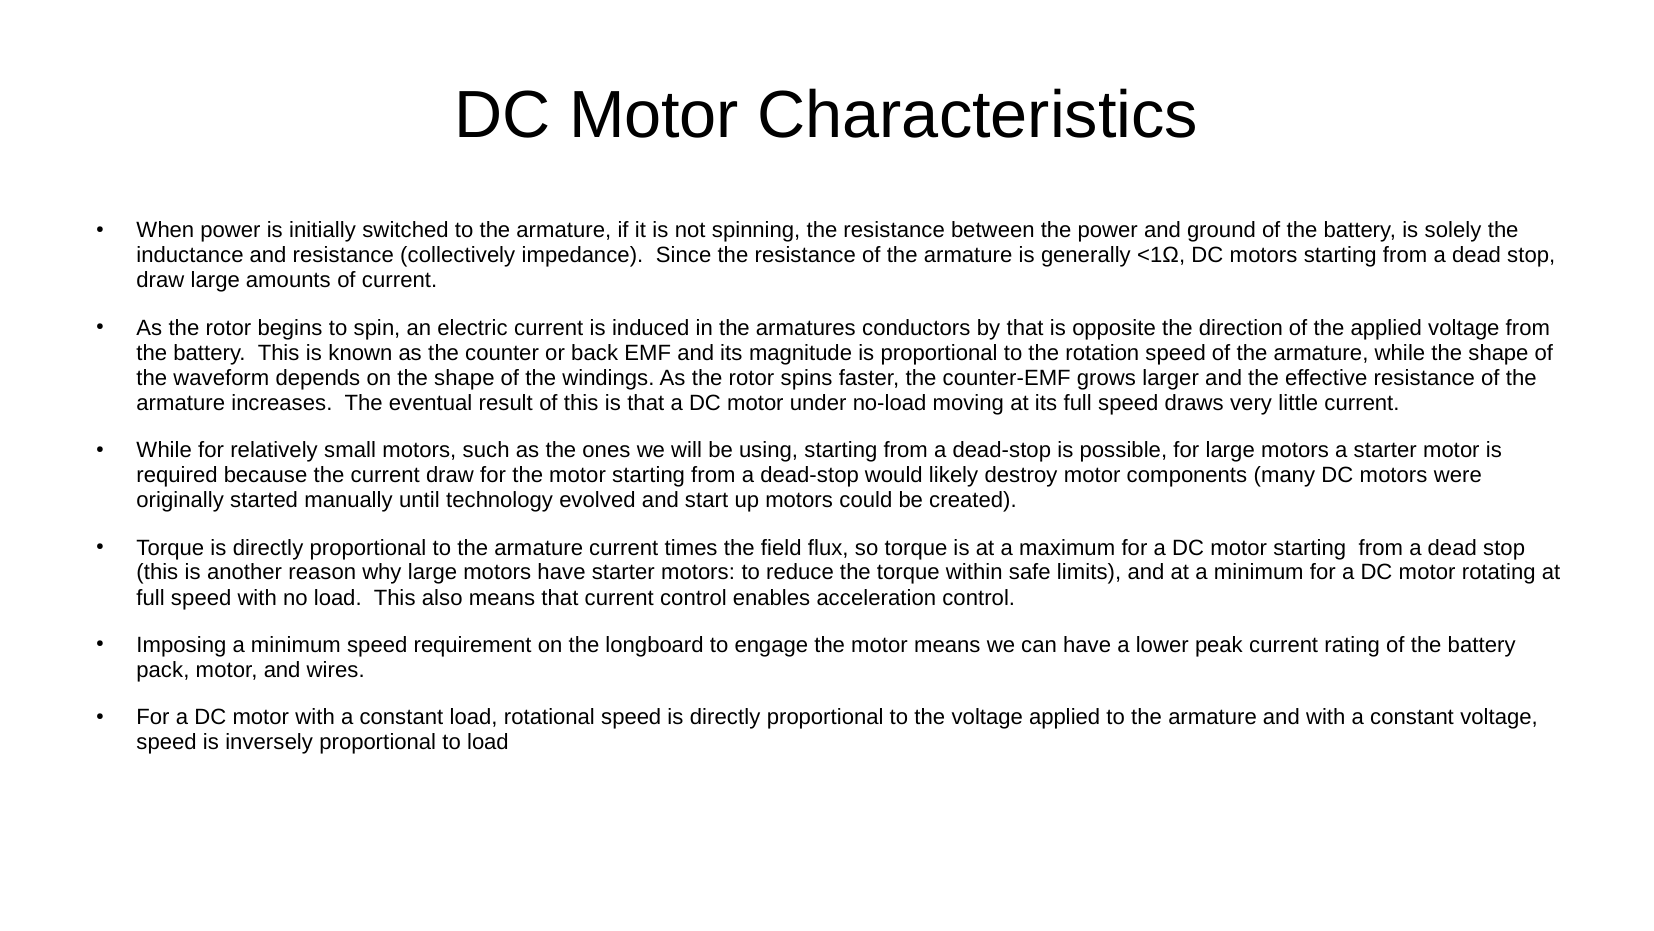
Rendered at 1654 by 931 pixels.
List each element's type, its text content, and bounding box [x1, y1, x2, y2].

list When power is initially switched to the armature, if it is not spinning, the resistance between the power and ground of the battery, is solely the inductance and resistance (collectively impedance). Since the resistance of the armature is generally <1Ω, DC motors starting from a dead stop, draw large amounts of current. As the rotor begins to spin, an electric current is induced in the armatures conductors by that is opposite the direction of the applied voltage from the battery. This is known as the counter or back EMF and its magnitude is proportional to the rotation speed of the armature, while the shape of the waveform depends on the shape of the windings. As the rotor spins faster, the counter-EMF grows larger and the effective resistance of the armature increases. The eventual result of this is that a DC motor under no-load moving at its full speed draws very little current. While for relatively small motors, such as the ones we will be using, starting from a dead-stop is possible, for large motors a starter motor is required because the current draw for the motor starting from a dead-stop would likely destroy motor components (many DC motors were originally started manually until technology evolved and start up motors could be created). Torque is directly proportional to the armature current times the field flux, so torque is at a maximum for a DC motor starting from a dead stop (this is another reason why large motors have starter motors: to reduce the torque within safe limits), and at a minimum for a DC motor rotating at full speed with no load. This also means that current control enables acceleration control. Imposing a minimum speed requirement on the longboard to engage the motor means we can have a lower peak current rating of the battery pack, motor, and wires. For a DC motor with a constant load, rotational speed is directly proportional to the voltage applied to the armature and with a constant voltage, speed is inversely proportional to load [82, 217, 1571, 758]
title DC Motor Characteristics [82, 37, 1571, 193]
